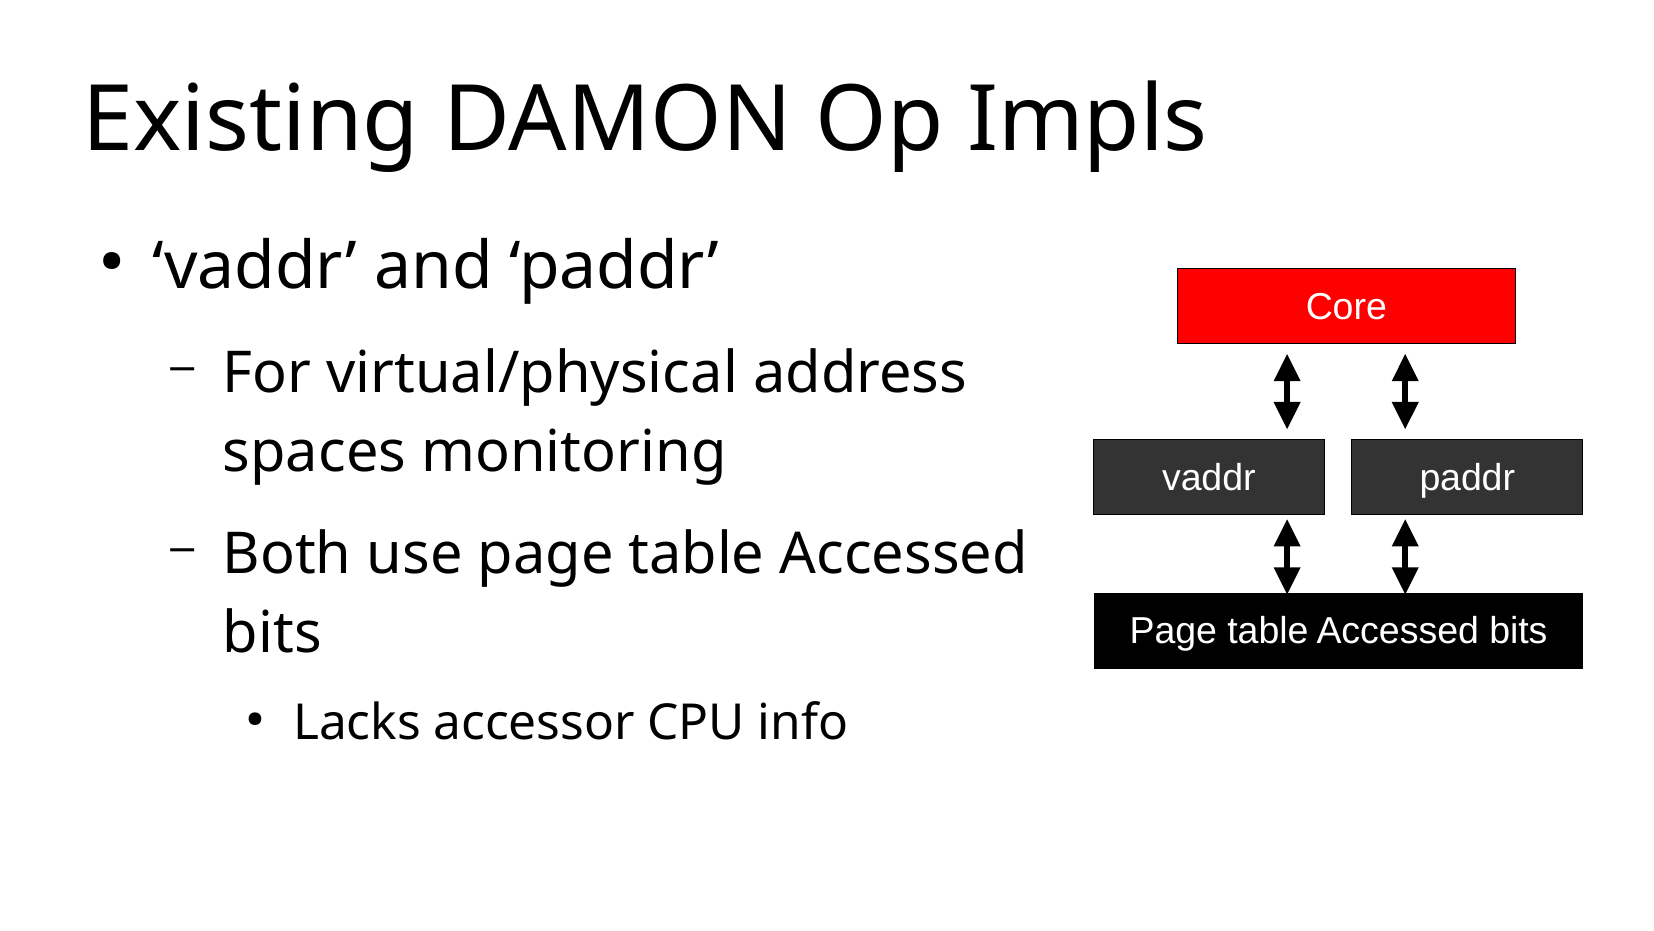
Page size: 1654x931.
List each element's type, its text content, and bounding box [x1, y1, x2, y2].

text_box paddr [1351, 439, 1583, 515]
text_box Core [1177, 268, 1516, 344]
text_box Page table Accessed bits [1094, 593, 1583, 669]
title Existing DAMON Op Impls [82, 37, 1571, 193]
text_box vaddr [1093, 439, 1325, 515]
list ‘vaddr’ and ‘paddr’ For virtual/physical address spaces monitoring Both use page table Accessed bits Lacks accessor CPU info [82, 217, 1051, 758]
